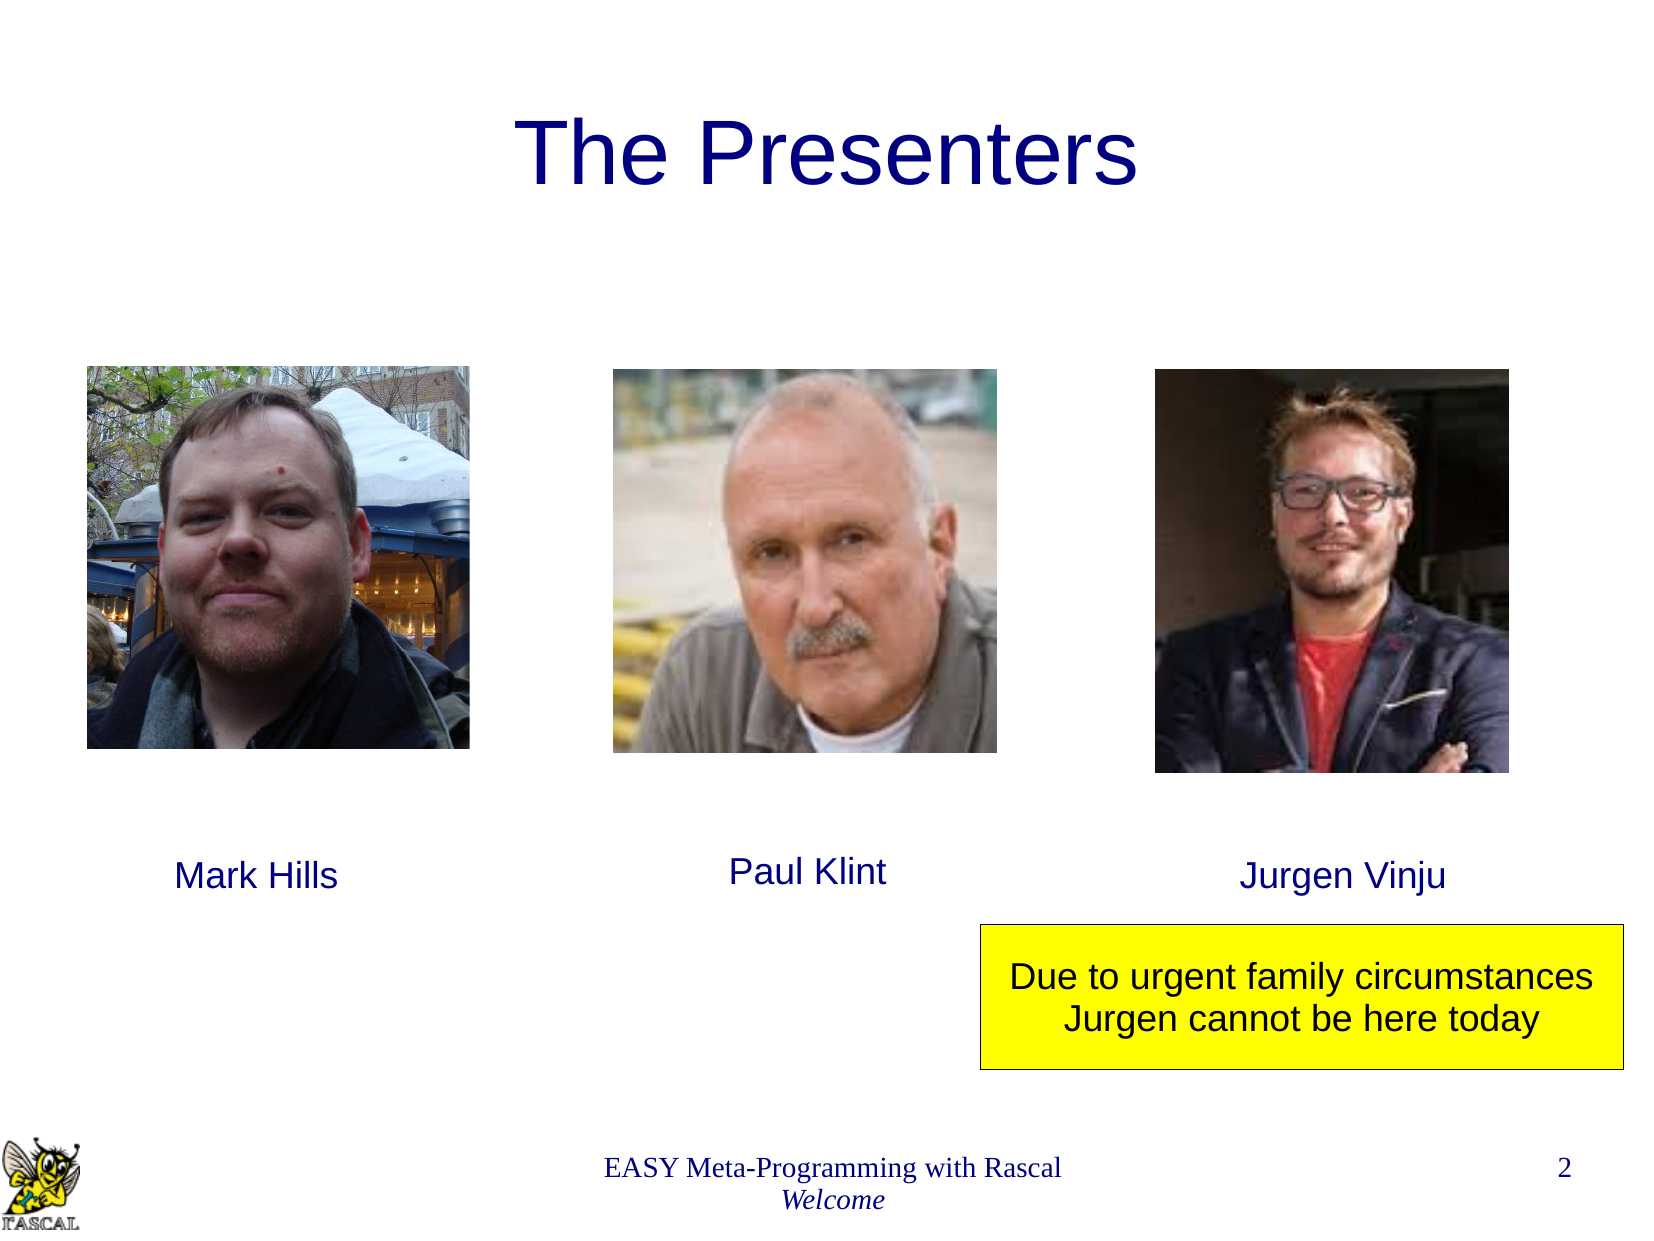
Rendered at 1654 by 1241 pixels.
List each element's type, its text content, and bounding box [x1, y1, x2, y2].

text_box Due to urgent family circumstances Jurgen cannot be here today [980, 924, 1624, 1070]
picture [1, 1137, 80, 1230]
text_box Paul Klint [713, 842, 1020, 909]
picture [87, 366, 470, 749]
title The Presenters [82, 49, 1571, 257]
text_box Mark Hills [159, 847, 354, 904]
text_box Jurgen Vinju [1224, 847, 1463, 904]
picture [1155, 369, 1509, 773]
picture [613, 369, 997, 753]
